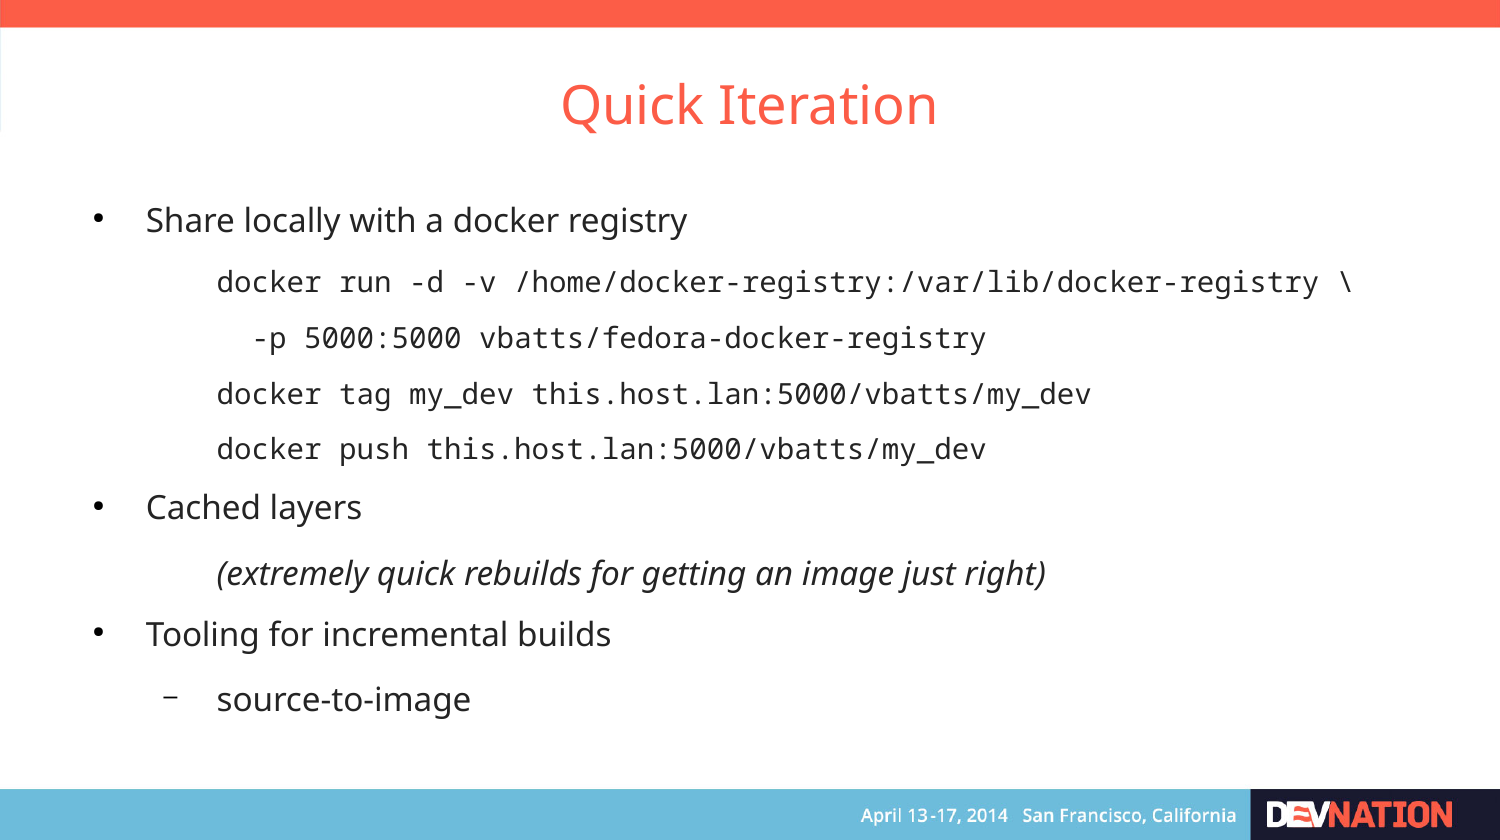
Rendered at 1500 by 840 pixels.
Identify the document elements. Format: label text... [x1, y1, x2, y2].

title Quick Iteration [74, 33, 1425, 174]
list Share locally with a docker registry docker run -d -v /home/docker-registry:/var/lib/docker-registry \ -p 5000:5000 vbatts/fedora-docker-registry docker tag my_dev this.host.lan:5000/vbatts/my_dev docker push this.host.lan:5000/vbatts/my_dev Cached layers (extremely quick rebuilds for getting an image just right) Tooling for incremental builds source-to-image [74, 196, 1425, 751]
picture [0, 0, 1500, 840]
